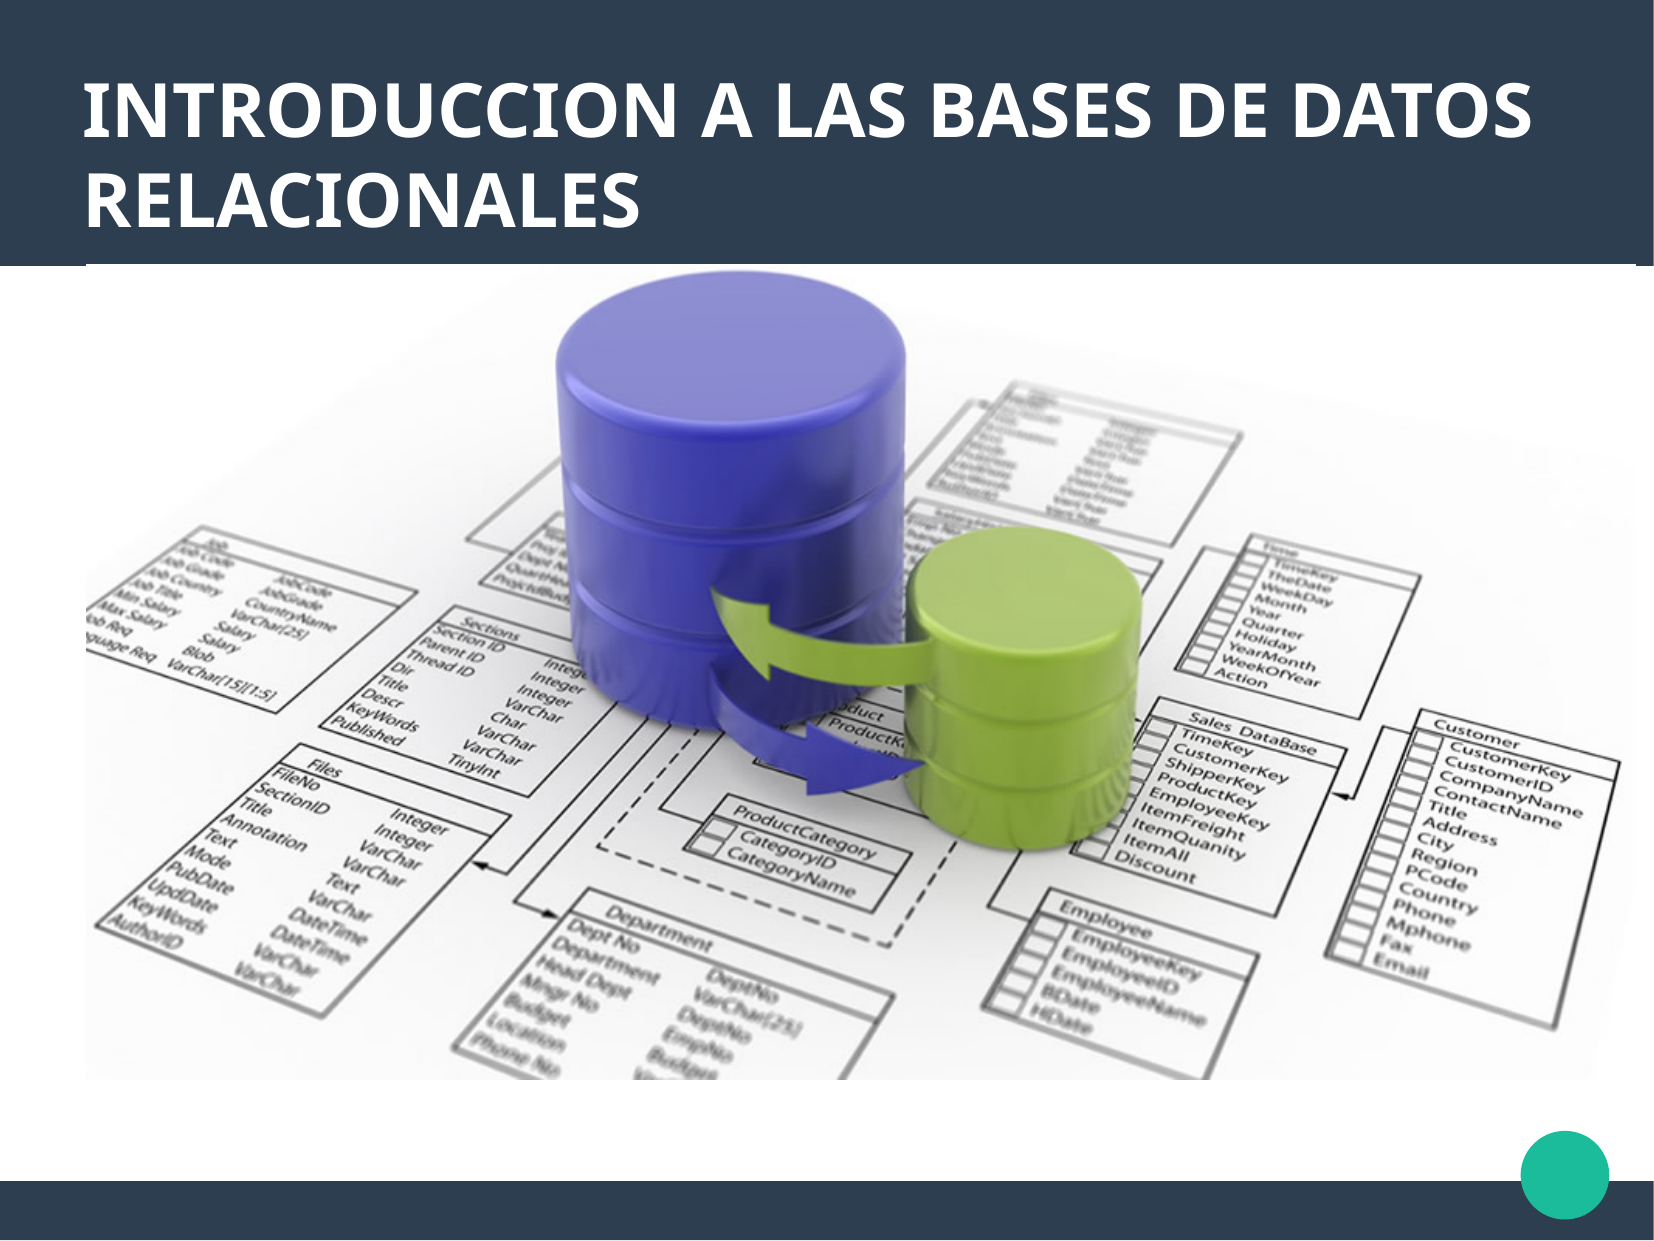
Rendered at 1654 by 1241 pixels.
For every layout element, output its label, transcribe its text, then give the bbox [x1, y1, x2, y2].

picture [86, 264, 1636, 1081]
title INTRODUCCION A LAS BASES DE DATOS RELACIONALES [82, 0, 1571, 334]
